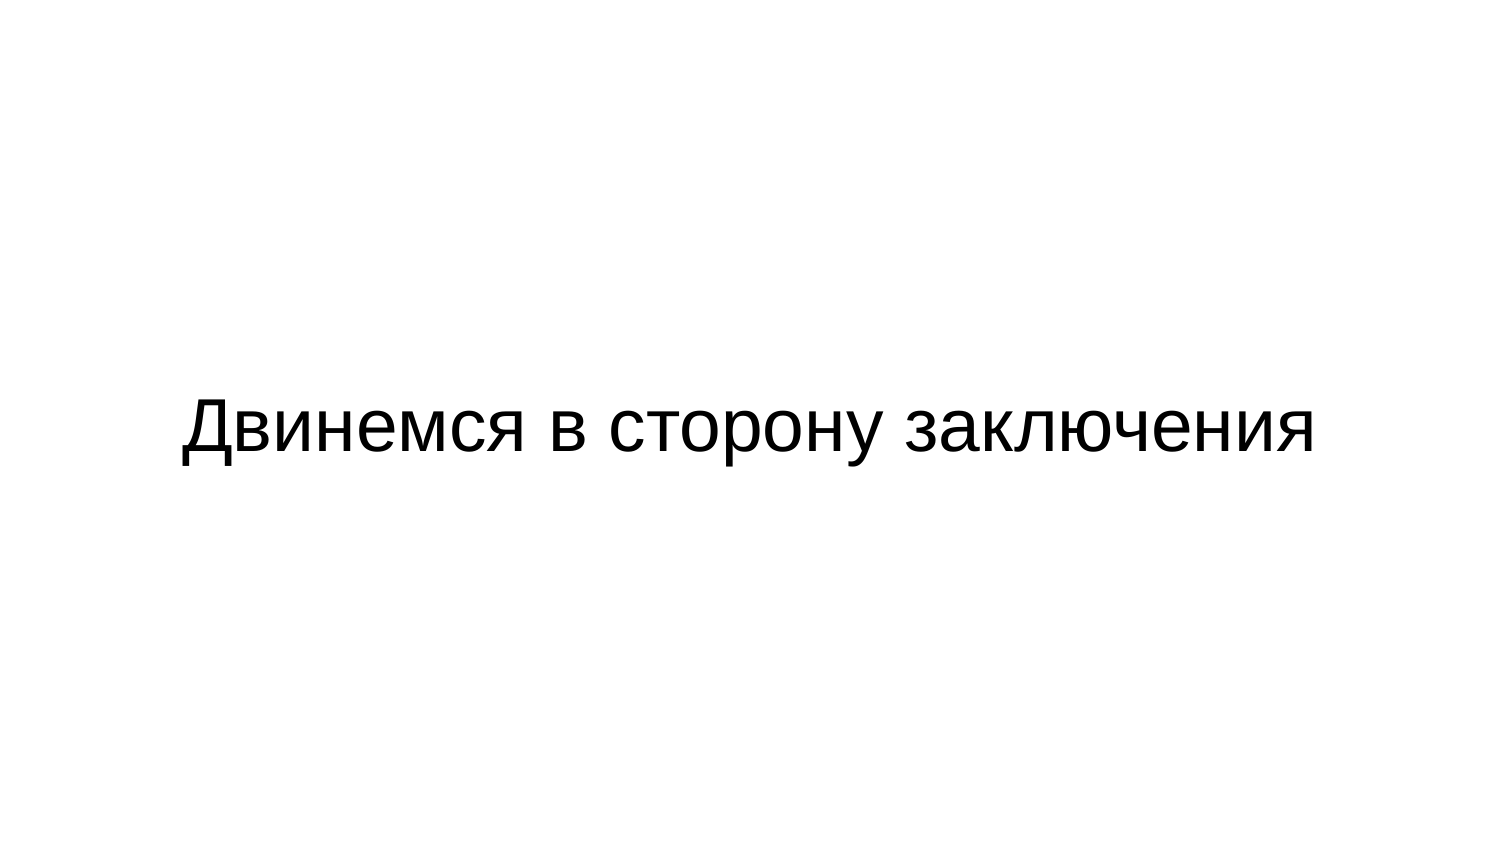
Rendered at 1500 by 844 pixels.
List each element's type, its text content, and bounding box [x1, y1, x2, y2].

title Двинемся в сторону заключения [51, 352, 1449, 491]
